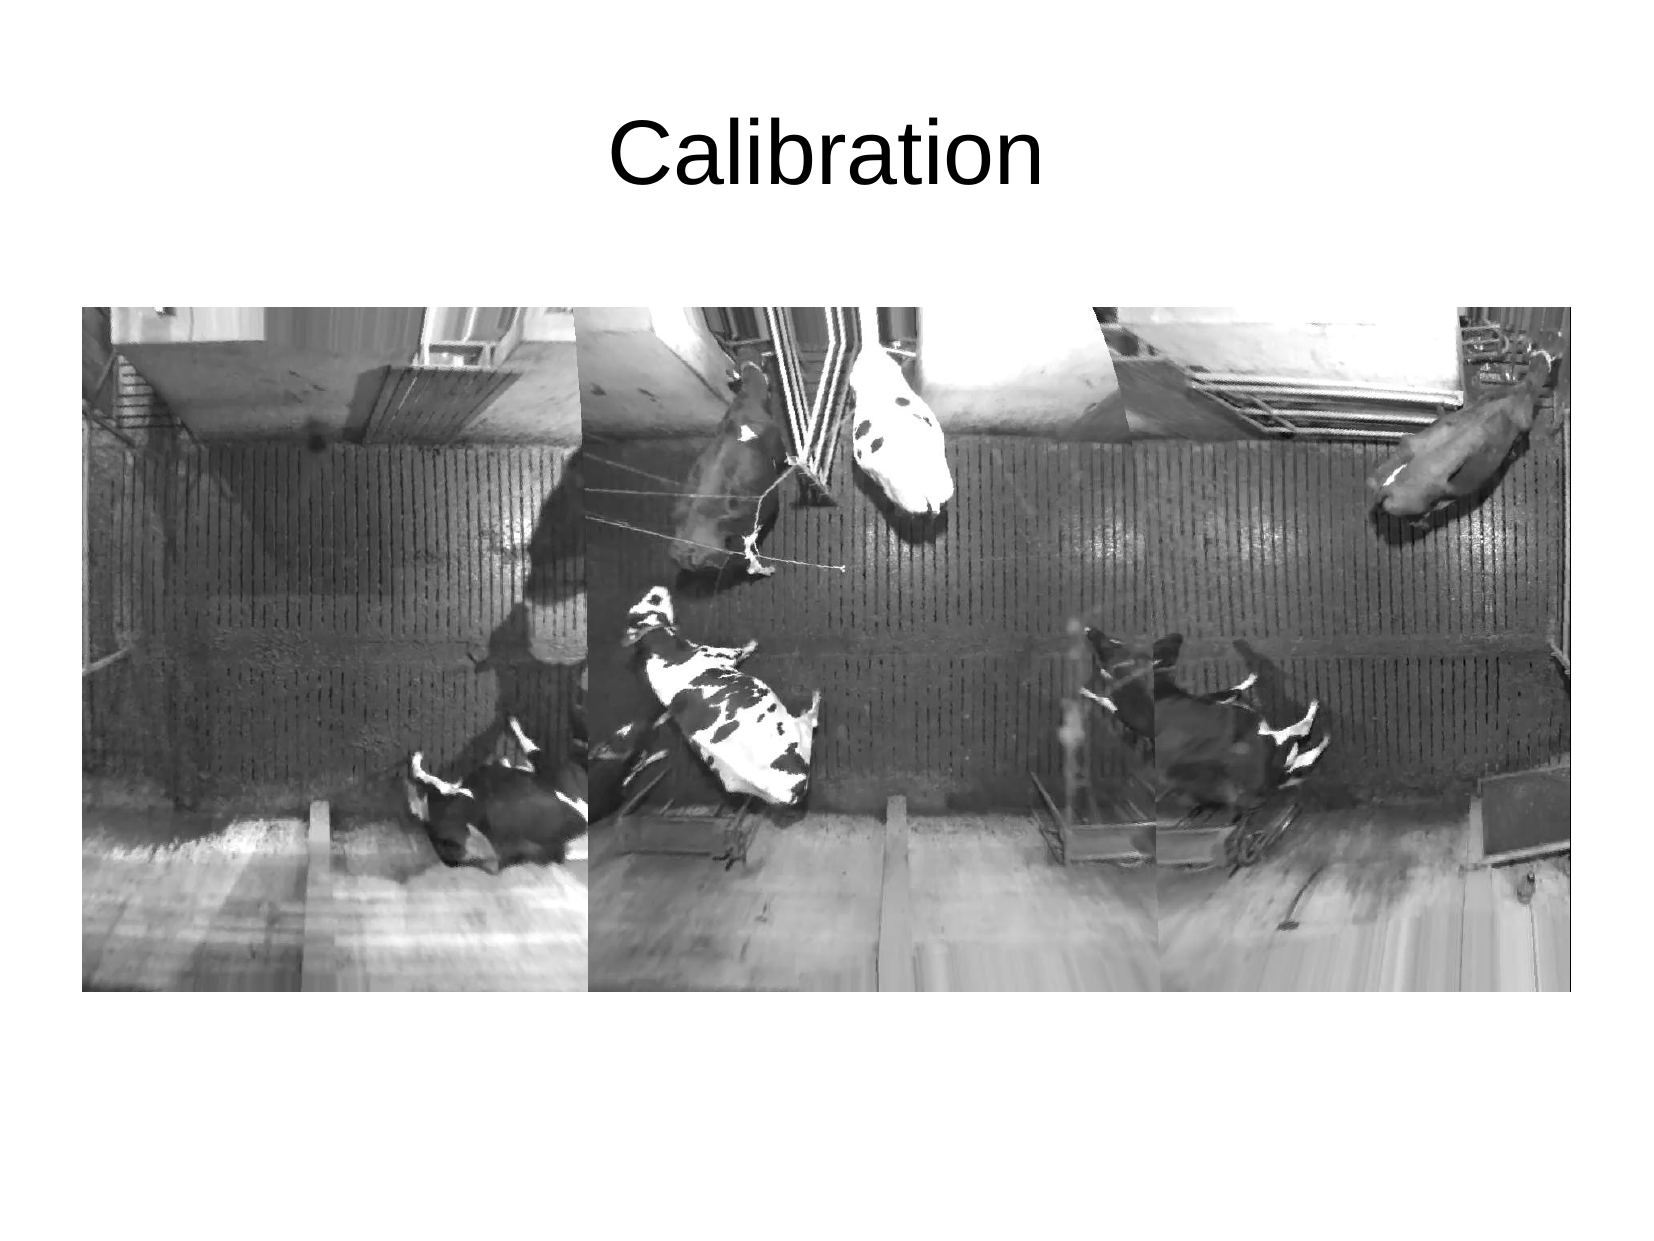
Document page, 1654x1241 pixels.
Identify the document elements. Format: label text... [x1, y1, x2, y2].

picture [82, 307, 1571, 992]
title Calibration [82, 49, 1571, 257]
